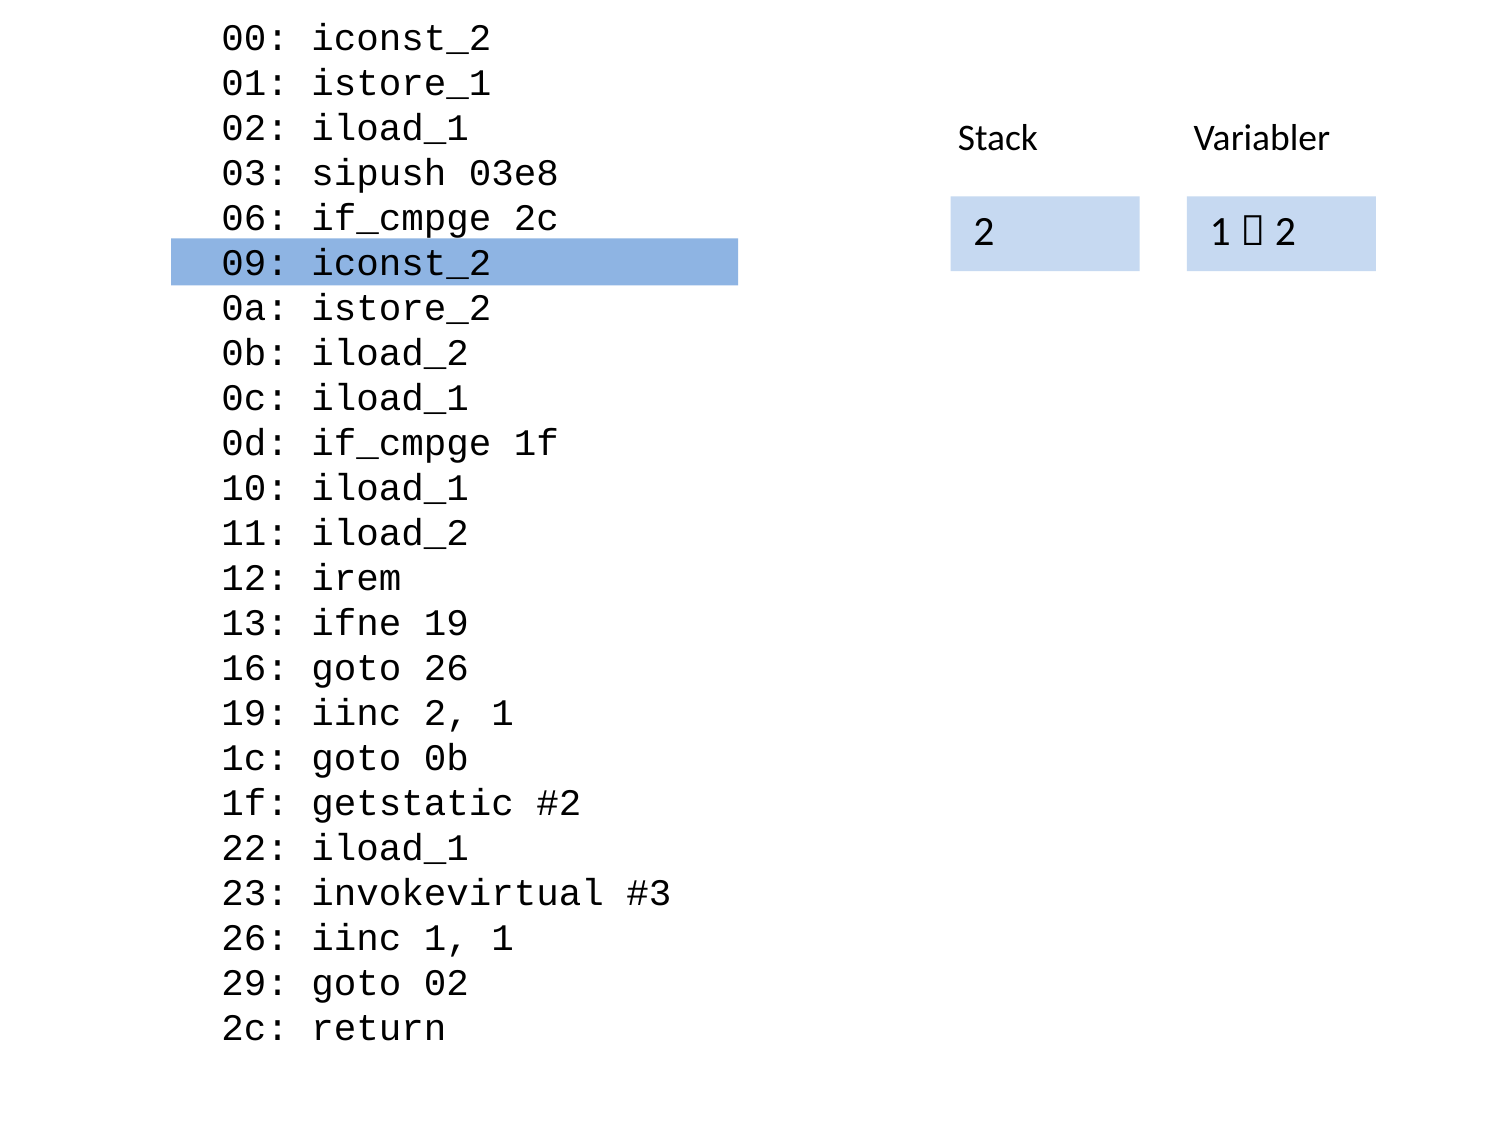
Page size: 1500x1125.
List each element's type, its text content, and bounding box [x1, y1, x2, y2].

text_box Stack [943, 105, 1053, 165]
text_box [950, 196, 1140, 272]
text_box [171, 238, 206, 286]
text_box [703, 238, 739, 286]
text_box [1186, 196, 1376, 272]
text_box 1  2 [1194, 196, 1328, 262]
text_box 00: iconst_2 01: istore_1 02: iload_1 03: sipush 03e8 06: if_cmpge 2c 09: iconst_2 0a: istore_2 0b: iload_2 0c: iload_1 0d: if_cmpge 1f 10: iload_1 11: iload_2 12: irem 13: ifne 19 16: goto 26 19: iinc 2, 1 1c: goto 0b 1f: getstatic #2 22: iload_1 23: invokevirtual #3 26: iinc 1, 1 29: goto 02 2c: return [206, 5, 703, 1056]
text_box 2 [958, 196, 1010, 262]
text_box Variabler [1178, 105, 1345, 165]
